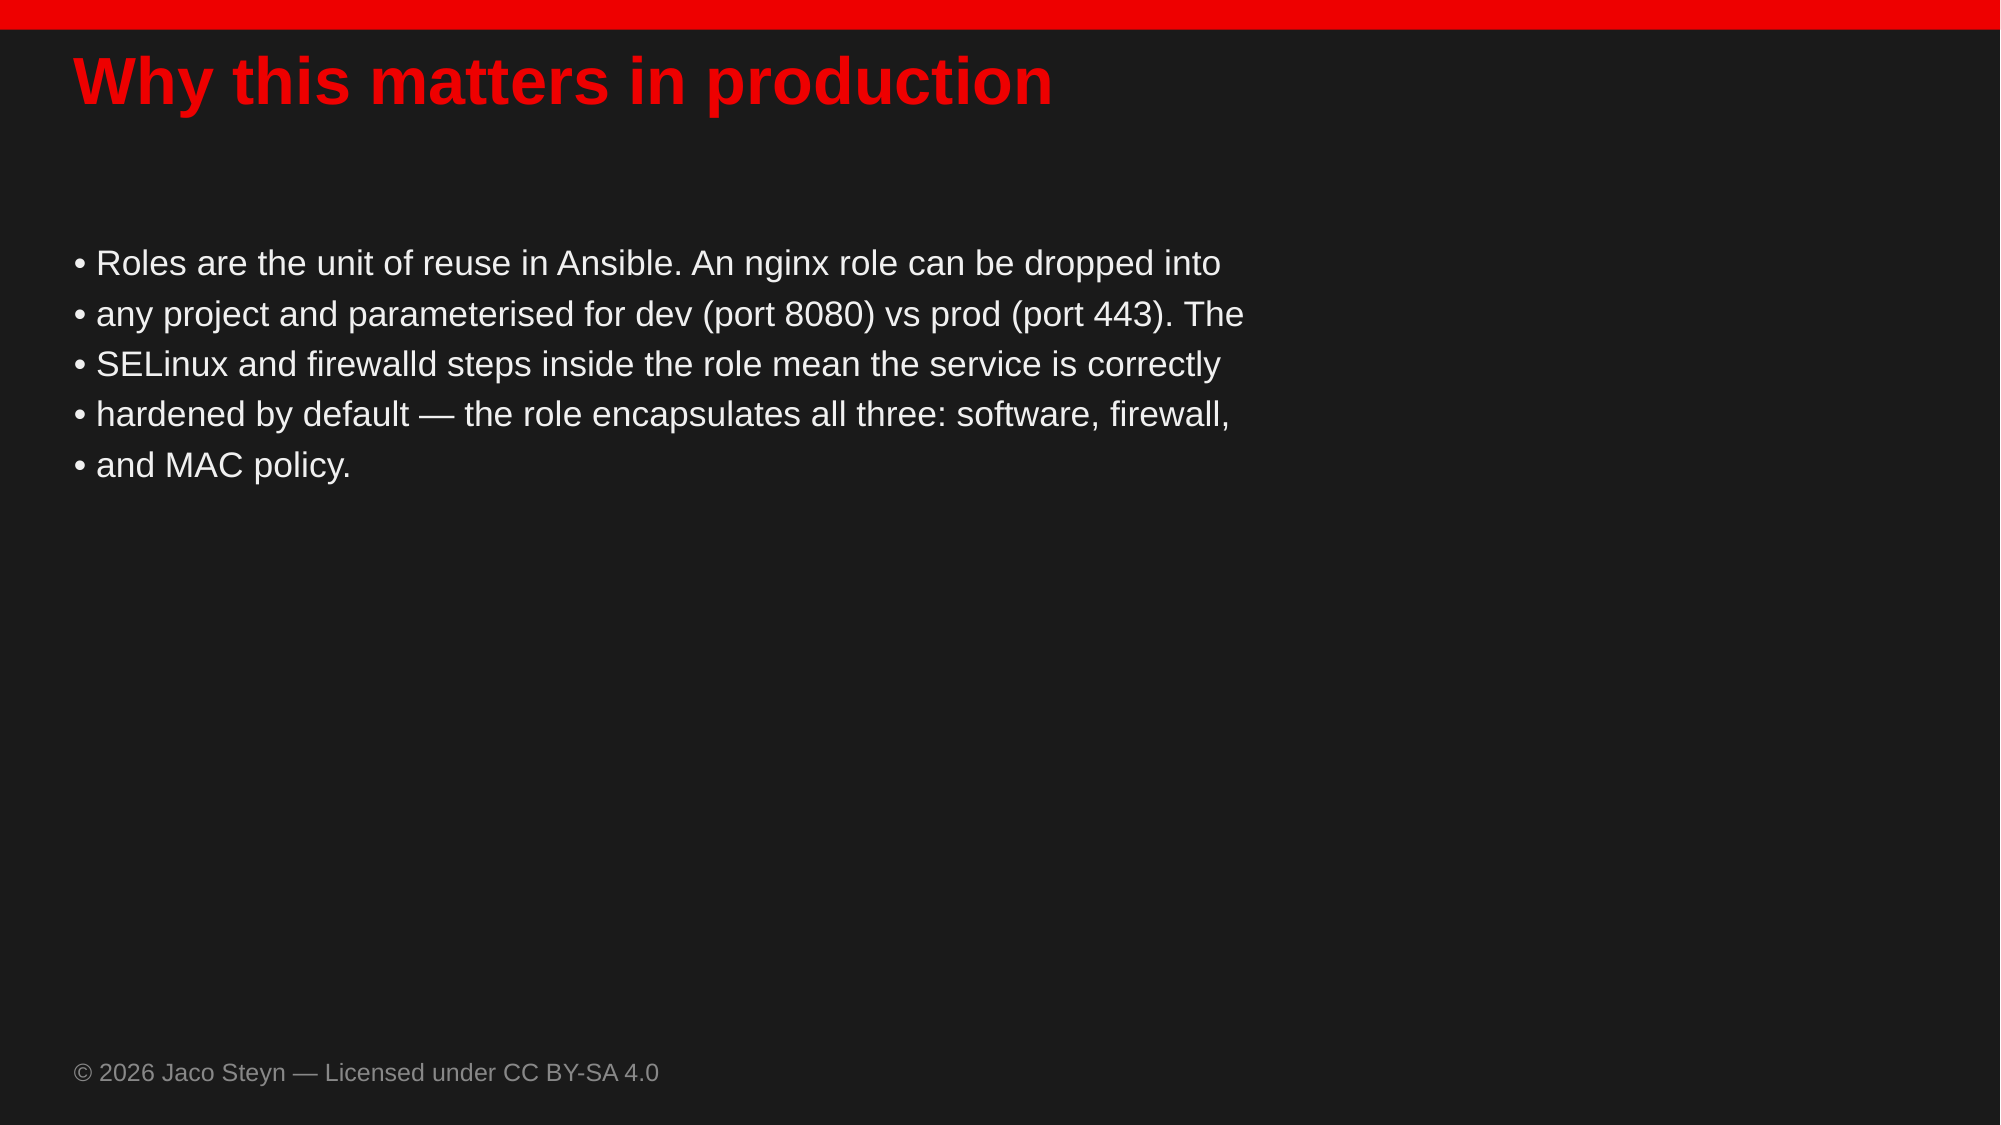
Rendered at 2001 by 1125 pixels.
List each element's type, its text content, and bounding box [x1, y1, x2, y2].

text_box • Roles are the unit of reuse in Ansible. An nginx role can be dropped into • any project and parameterised for dev (port 8080) vs prod (port 443). The • SELinux and firewalld steps inside the role mean the service is correctly • hardened by default — the role encapsulates all three: software, firewall, • and MAC policy. [59, 236, 1942, 1037]
text_box © 2026 Jaco Steyn — Licensed under CC BY-SA 4.0 [59, 1051, 1942, 1093]
text_box Why this matters in production [59, 36, 1942, 208]
text_box [0, 0, 2001, 30]
